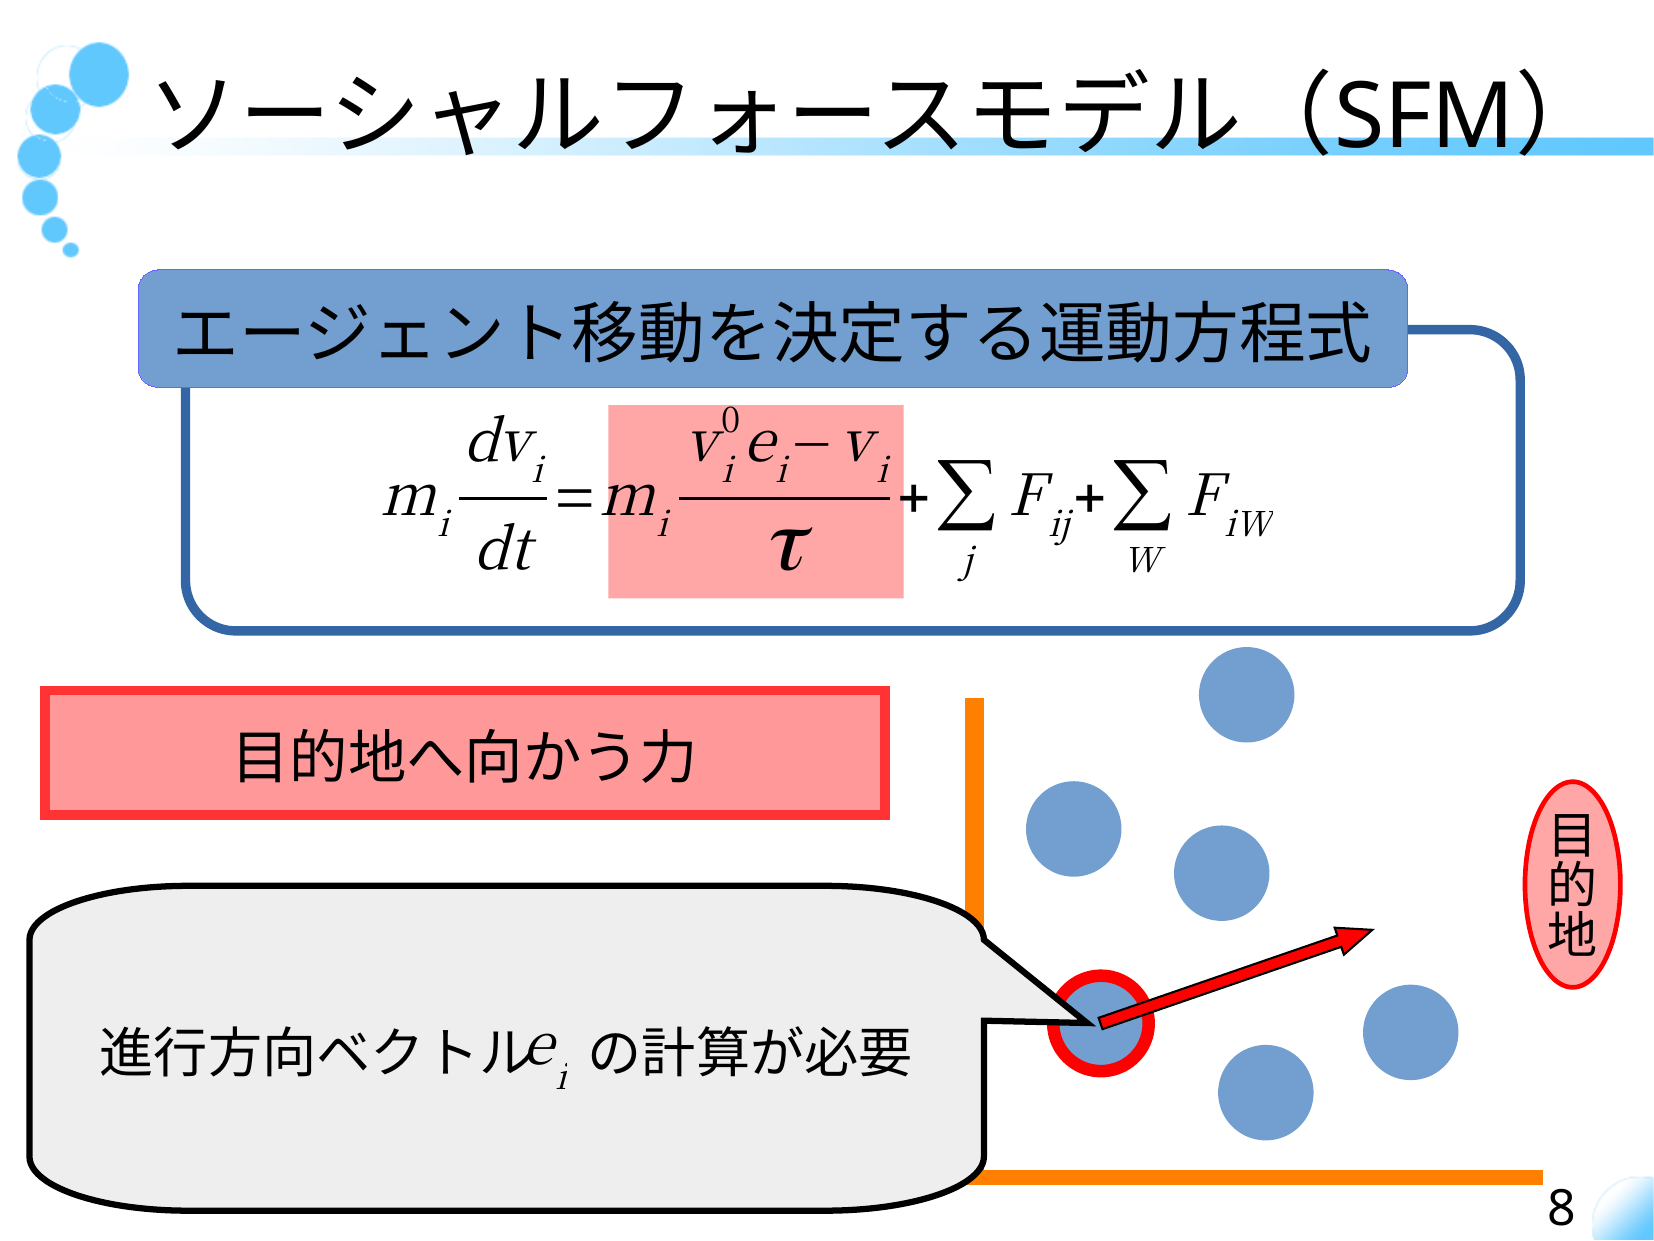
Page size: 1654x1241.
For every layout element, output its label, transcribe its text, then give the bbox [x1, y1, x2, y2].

text_box [1198, 647, 1295, 743]
text_box エージェント移動を決定する運動方程式 [138, 269, 1408, 388]
text_box [64, 263, 1589, 539]
text_box 目的地へ向かう力 [44, 690, 886, 816]
text_box [191, 335, 1515, 539]
text_box [1174, 825, 1270, 921]
text_box [1363, 984, 1459, 1081]
text_box 進行方向ベクトル の計算が必要 [29, 885, 1088, 1211]
text_box [738, 519, 857, 591]
text_box [1026, 781, 1122, 877]
text_box [965, 698, 984, 934]
picture [0, 0, 1654, 1240]
text_box [965, 1163, 1543, 1185]
title ソーシャルフォースモデル（SFM） [147, 55, 1636, 266]
text_box [1053, 927, 1373, 1072]
chart [522, 999, 567, 1099]
chart [380, 393, 1273, 601]
text_box [1218, 1044, 1314, 1141]
text_box 目的地 [1524, 781, 1621, 988]
